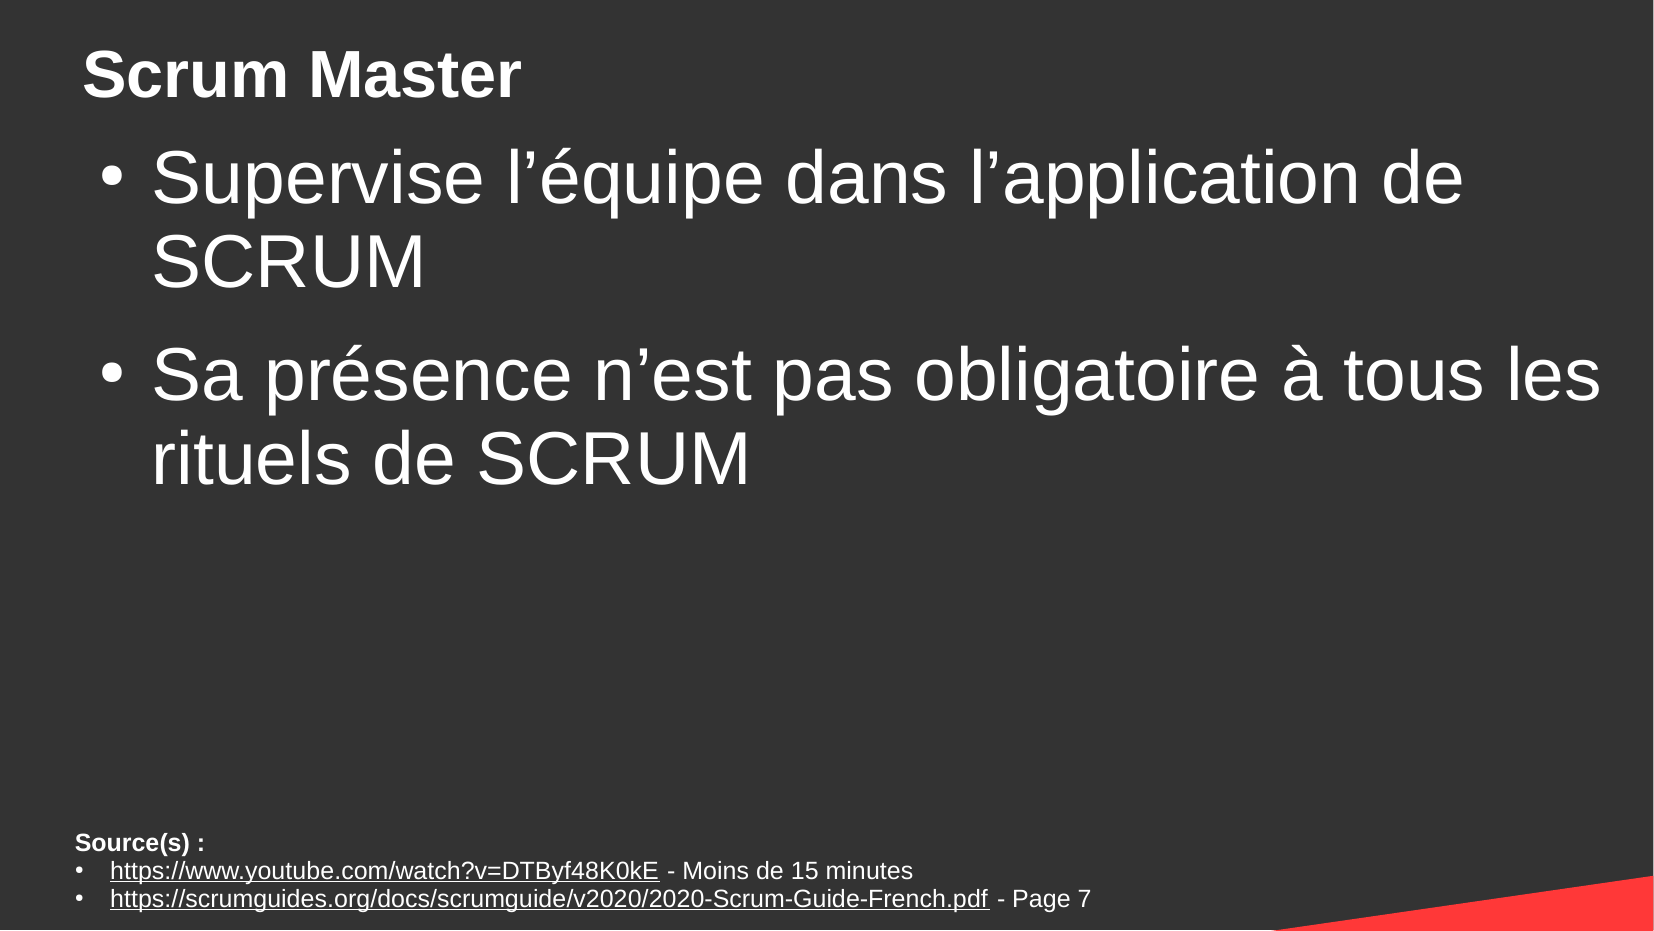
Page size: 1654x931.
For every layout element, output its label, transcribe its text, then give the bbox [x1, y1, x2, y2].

text_box [1270, 875, 1654, 931]
list Supervise l’équipe dans l’application de SCRUM Sa présence n’est pas obligatoire à tous les rituels de SCRUM [80, 135, 1620, 674]
title Scrum Master [82, 37, 1571, 122]
text_box Source(s) : https://www.youtube.com/watch?v=DTByf48K0kE - Moins de 15 minutes https://scrumguides.org/docs/scrumguide/v2020/2020-Scrum-Guide-French.pdf - Page 7 [60, 821, 1546, 921]
